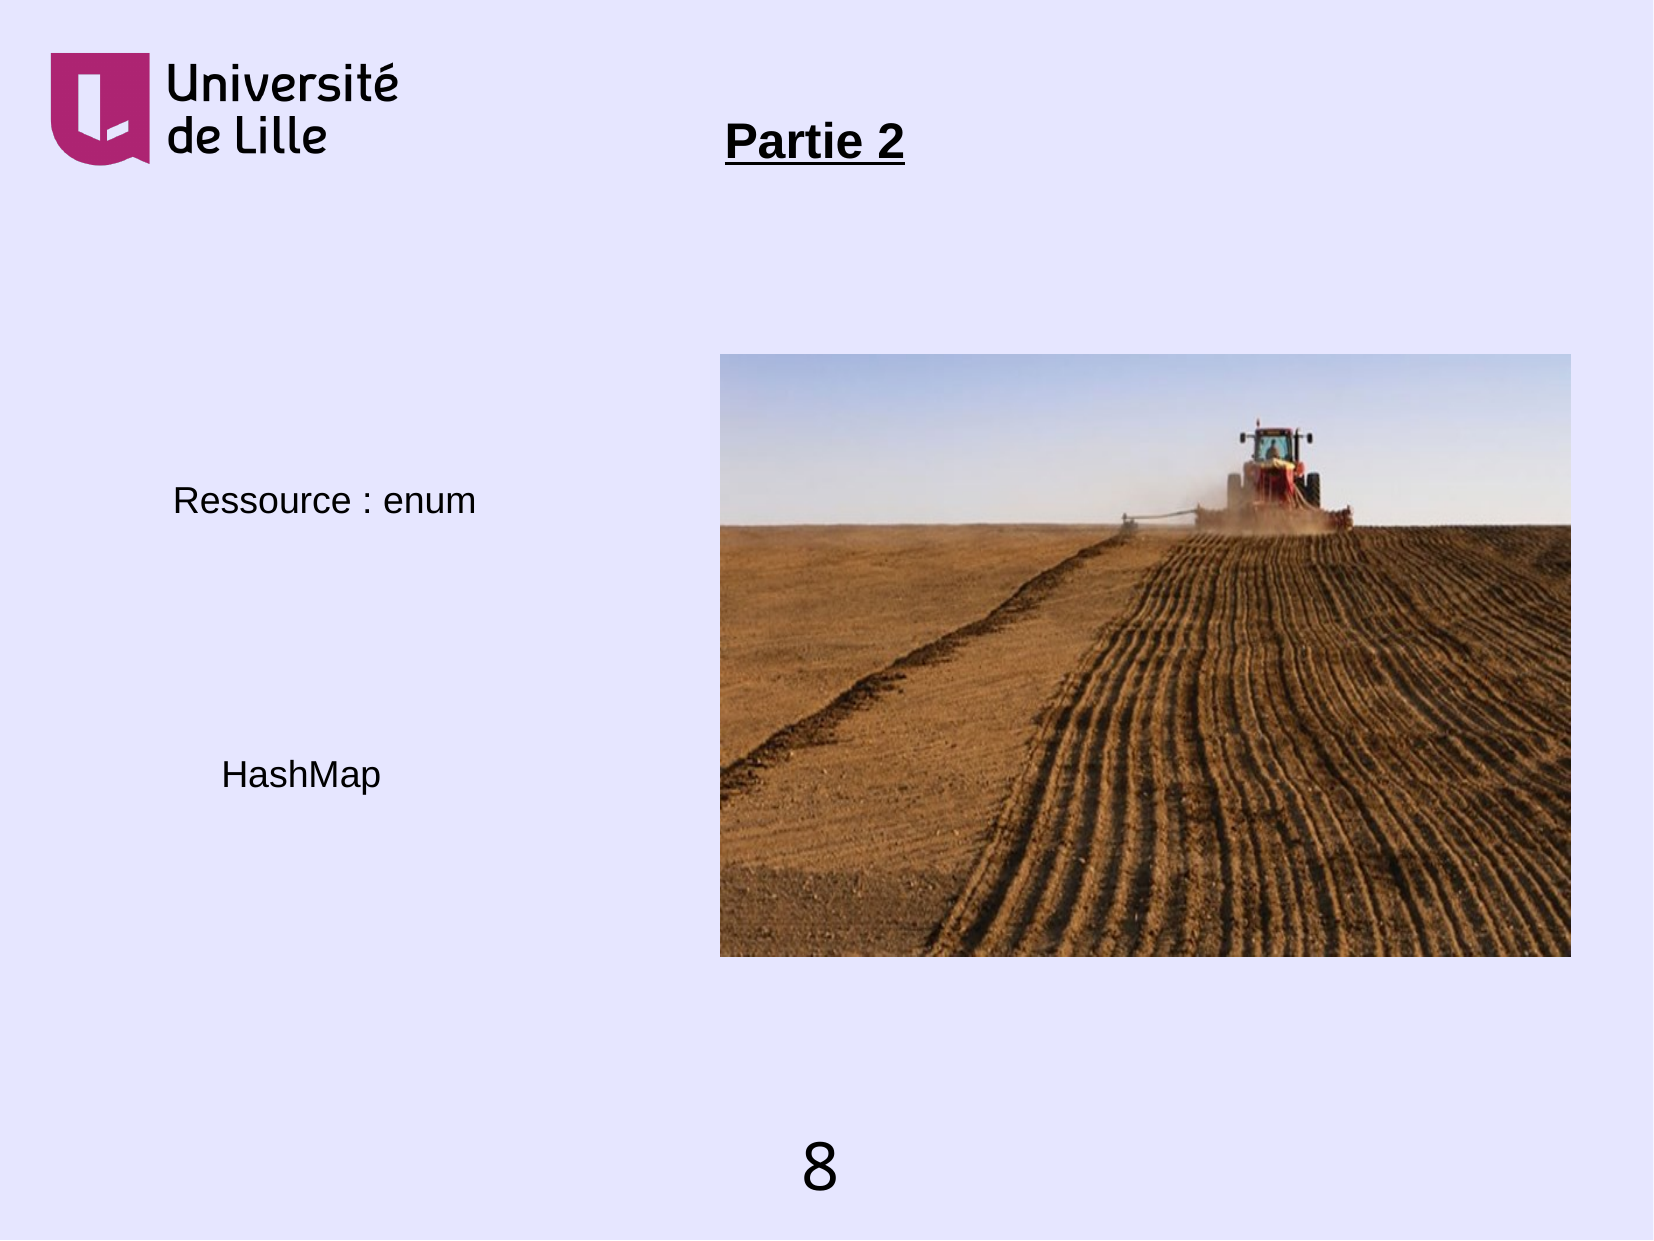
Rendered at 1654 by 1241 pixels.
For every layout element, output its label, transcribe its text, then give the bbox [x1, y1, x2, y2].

picture [1, 5, 447, 213]
text_box HashMap [118, 746, 485, 804]
text_box Partie 2 [614, 106, 1016, 179]
footer 8 [541, 1130, 1100, 1197]
picture [720, 354, 1571, 957]
text_box Ressource : enum [141, 472, 508, 544]
